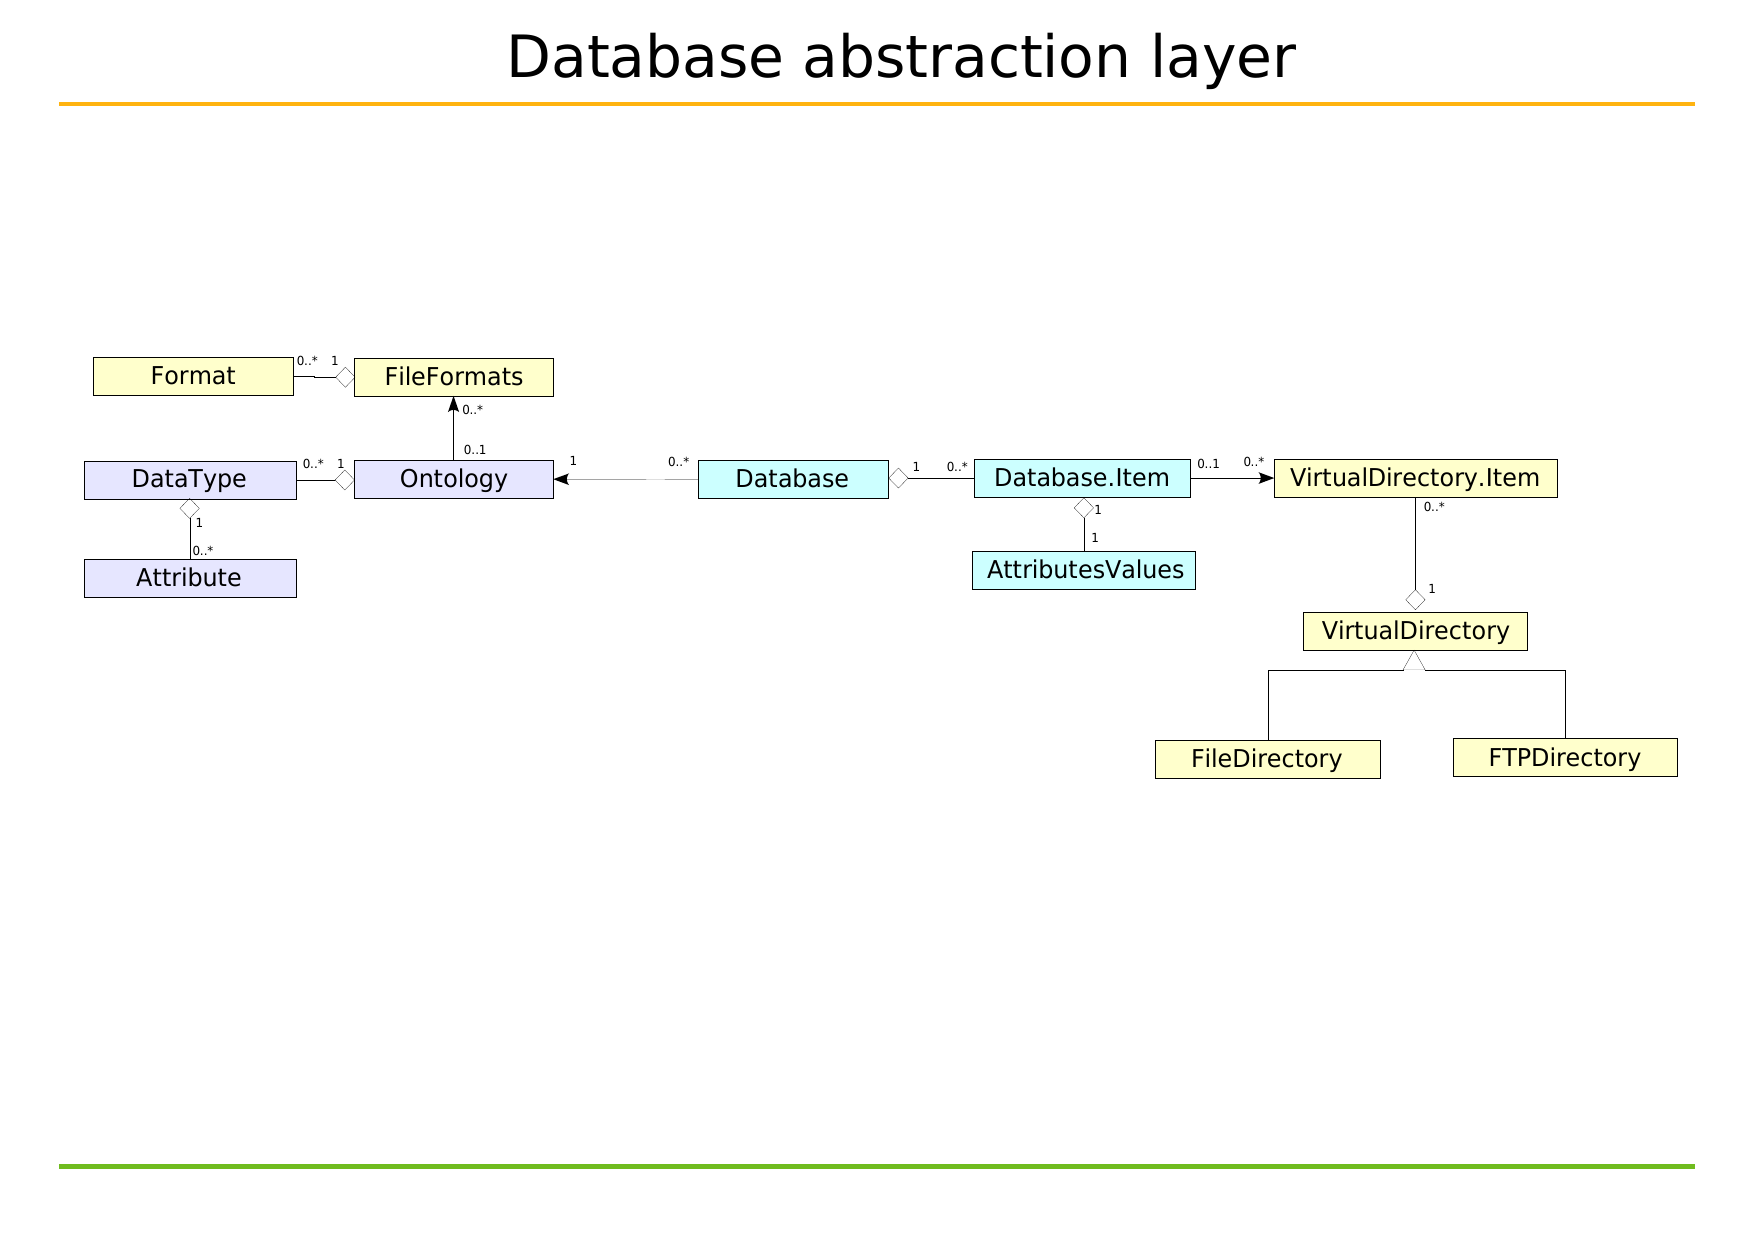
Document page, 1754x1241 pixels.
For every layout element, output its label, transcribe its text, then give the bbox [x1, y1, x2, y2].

text_box Database abstraction layer [491, 16, 1312, 100]
picture [83, 353, 1679, 780]
